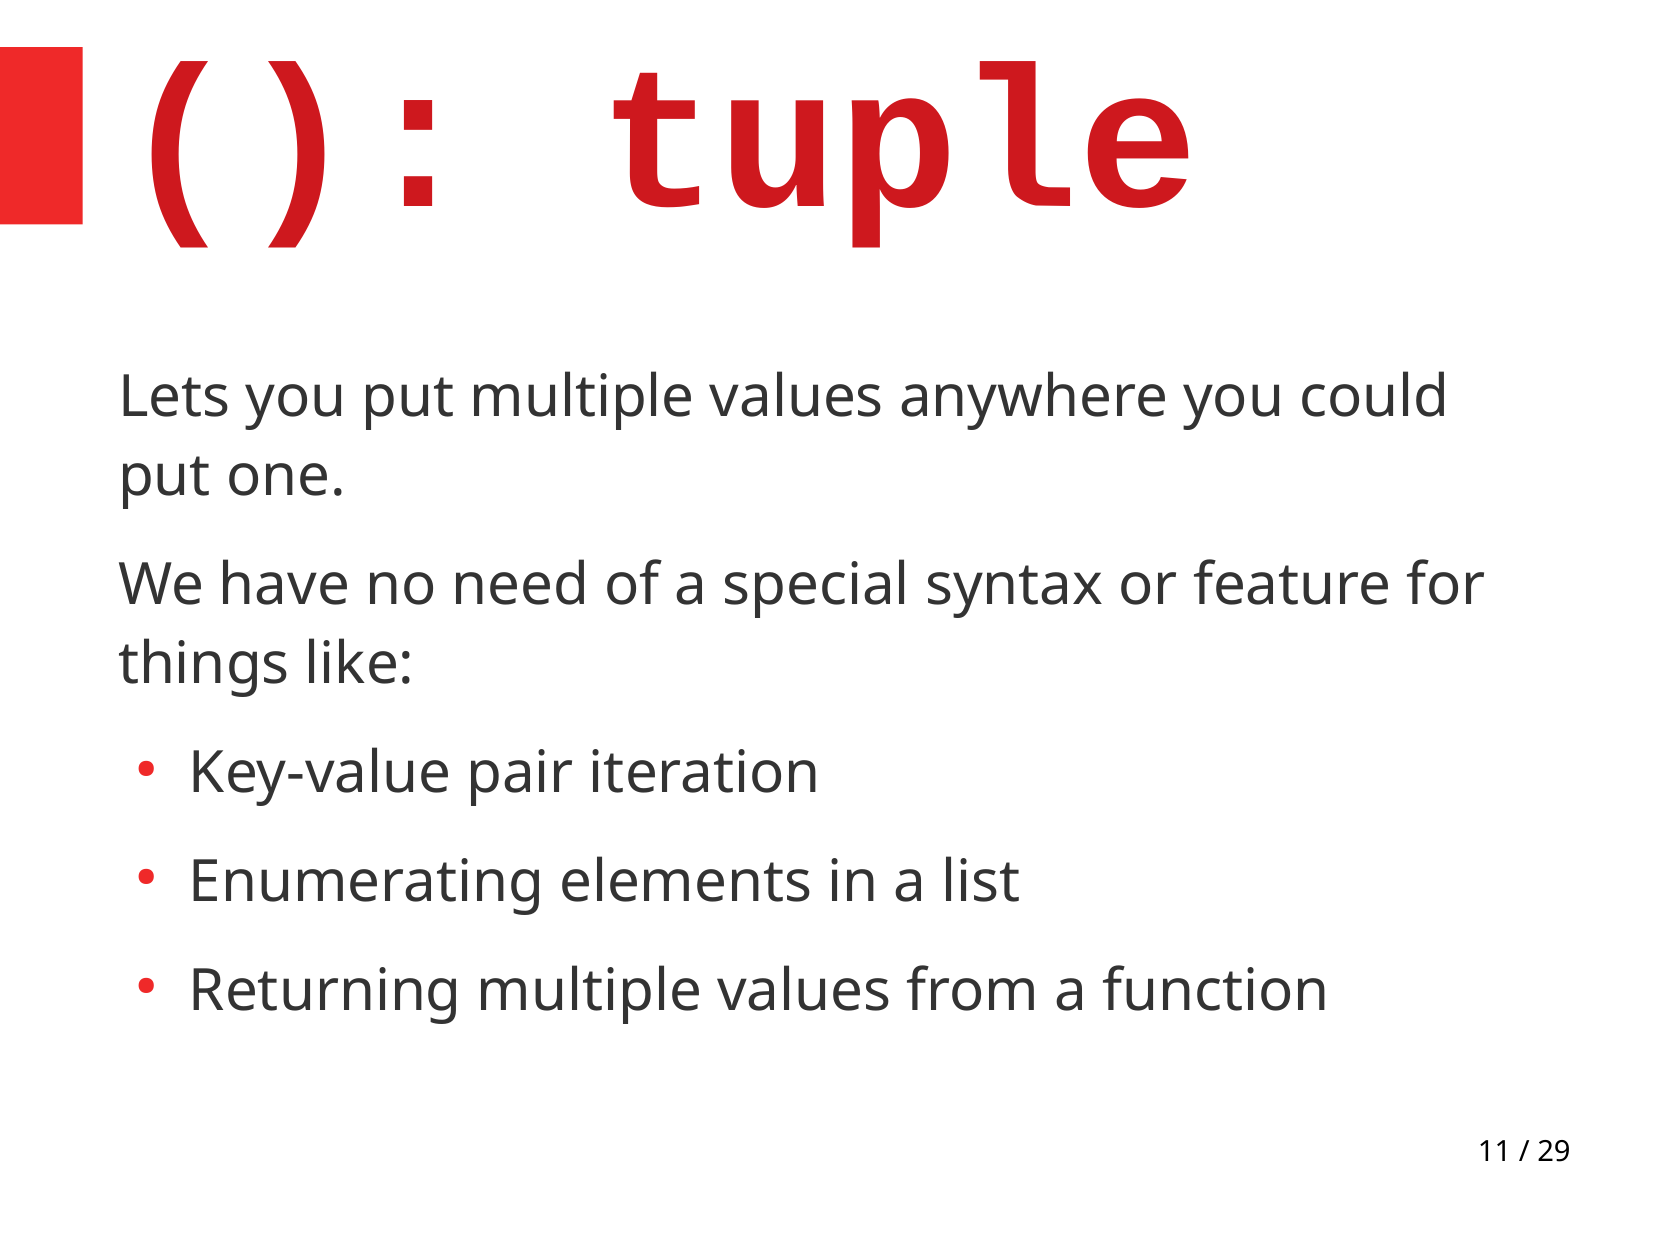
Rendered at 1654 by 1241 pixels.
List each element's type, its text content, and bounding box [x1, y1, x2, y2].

title (): tuple [118, 39, 1571, 267]
list Lets you put multiple values anywhere you could put one. We have no need of a special syntax or feature for things like: Key-value pair iteration Enumerating elements in a list Returning multiple values from a function [118, 354, 1536, 1074]
